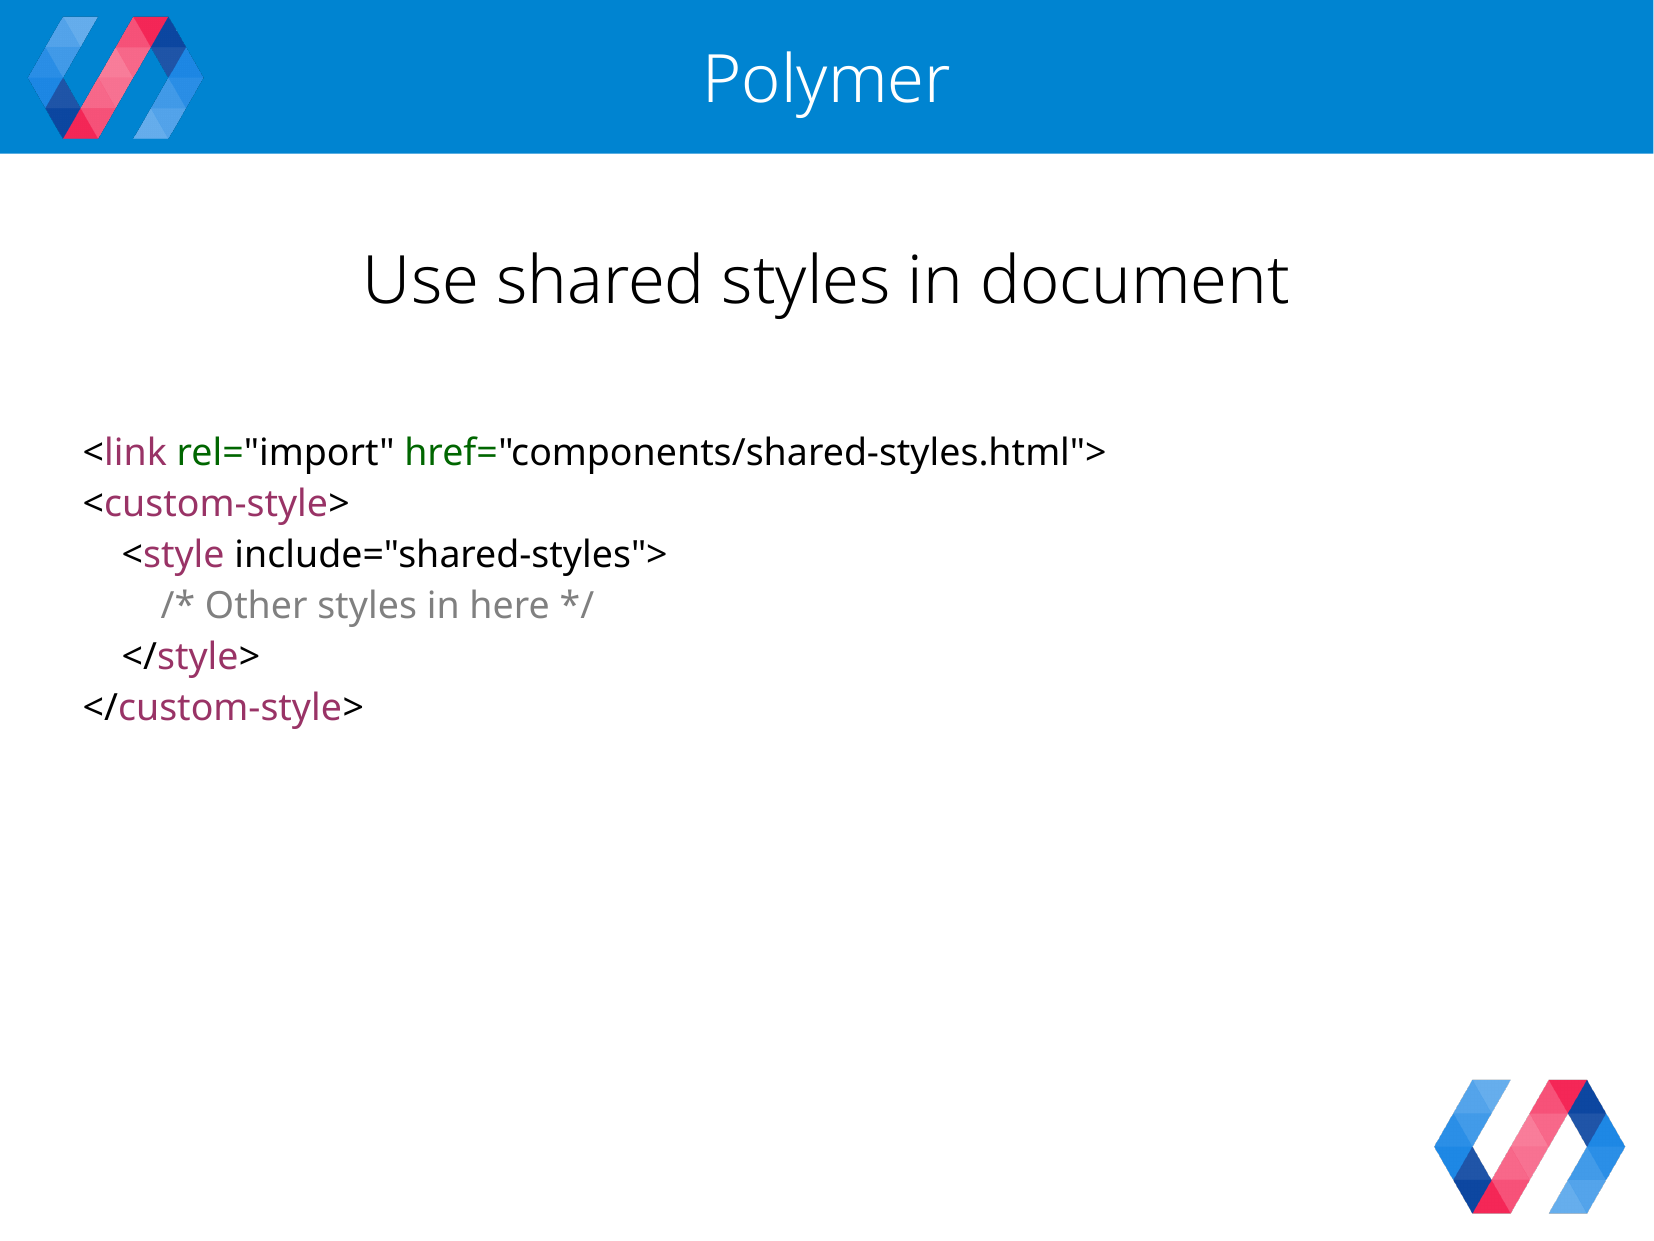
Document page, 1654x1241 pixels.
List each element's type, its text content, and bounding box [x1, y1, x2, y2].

picture [1429, 1076, 1630, 1217]
picture [23, 13, 208, 142]
text_box Use shared styles in document <link rel="import" href="components/shared-styles.html"> <custom-style> <style include="shared-styles"> /* Other styles in here */ </style> </custom-style> [82, 232, 1571, 1052]
title Polymer [0, 0, 1654, 154]
